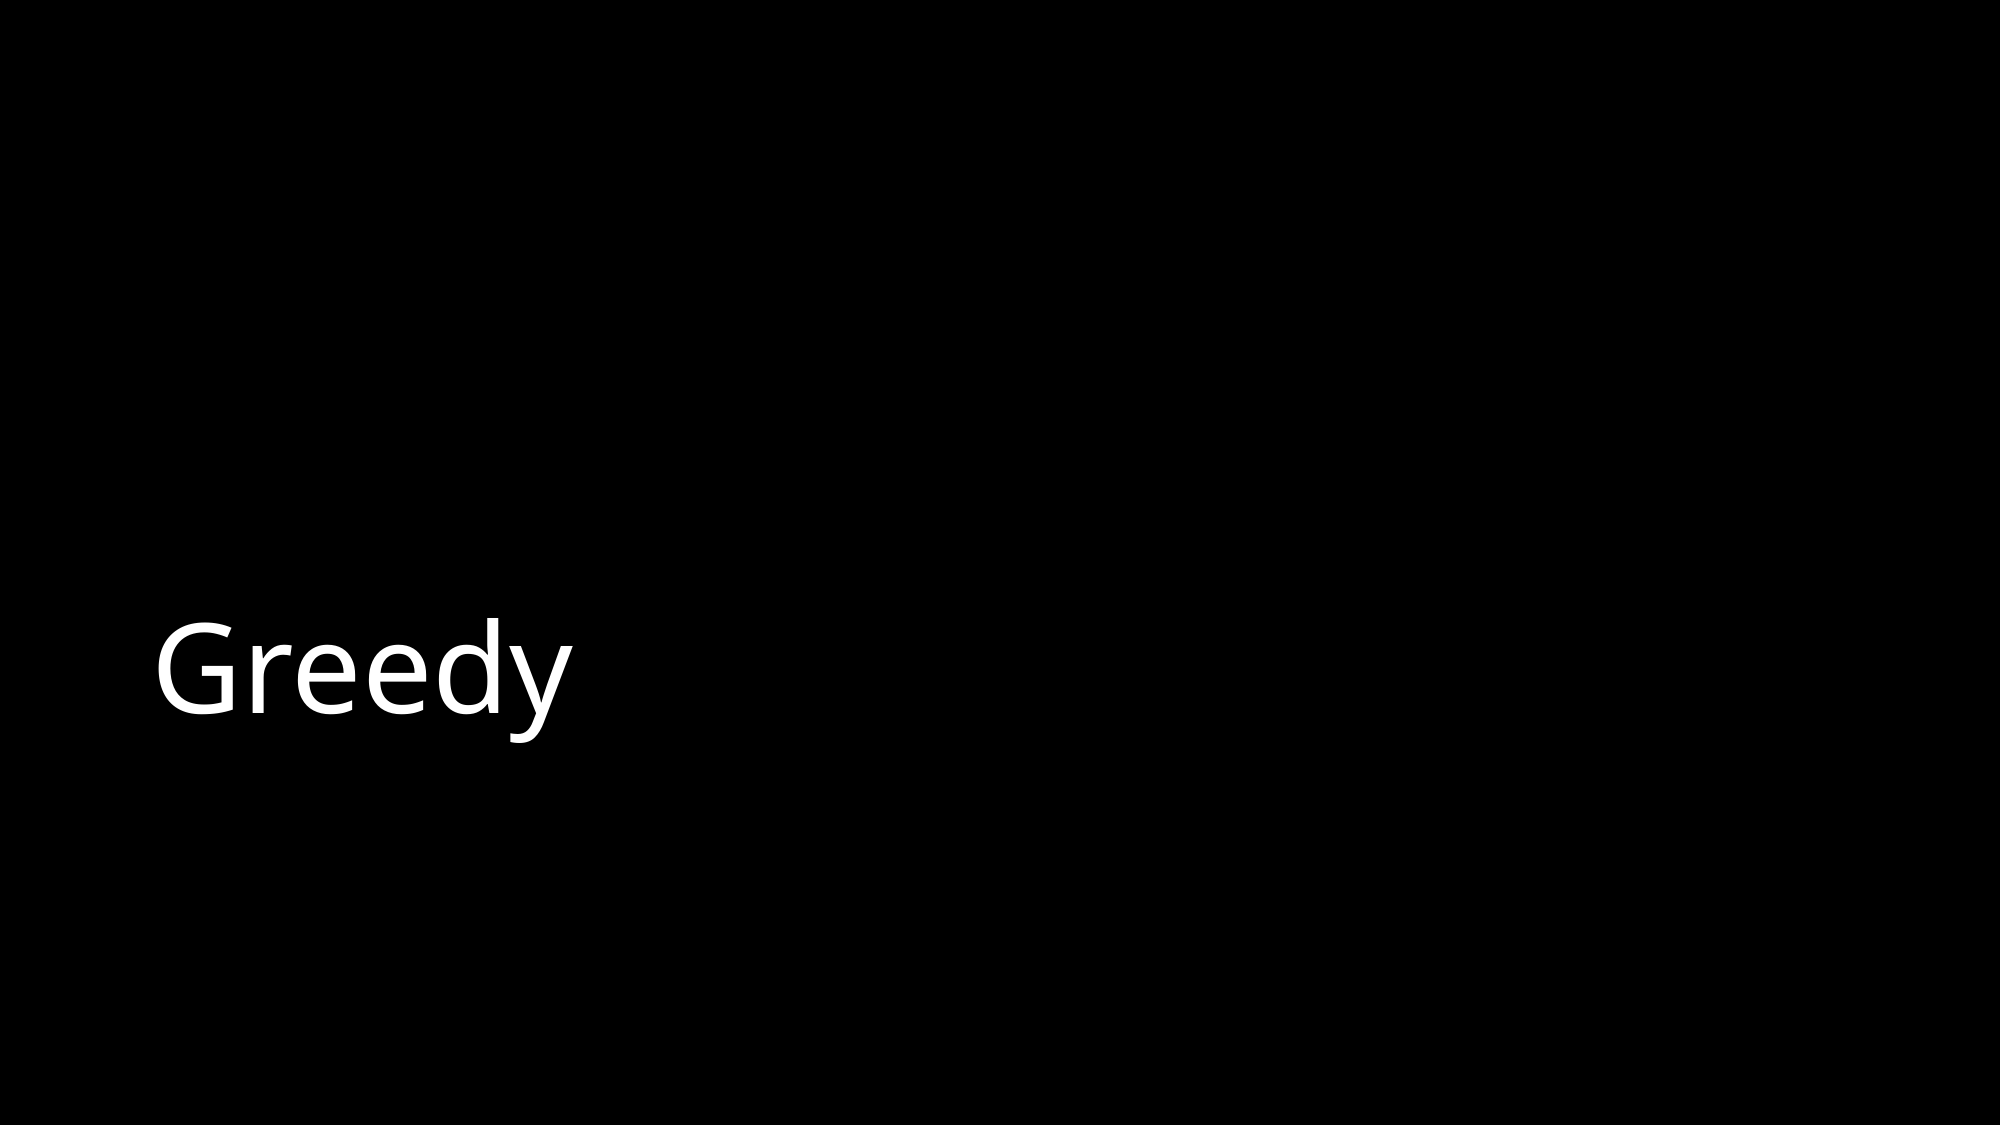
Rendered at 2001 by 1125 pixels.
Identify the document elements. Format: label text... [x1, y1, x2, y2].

title Greedy [136, 280, 1862, 749]
